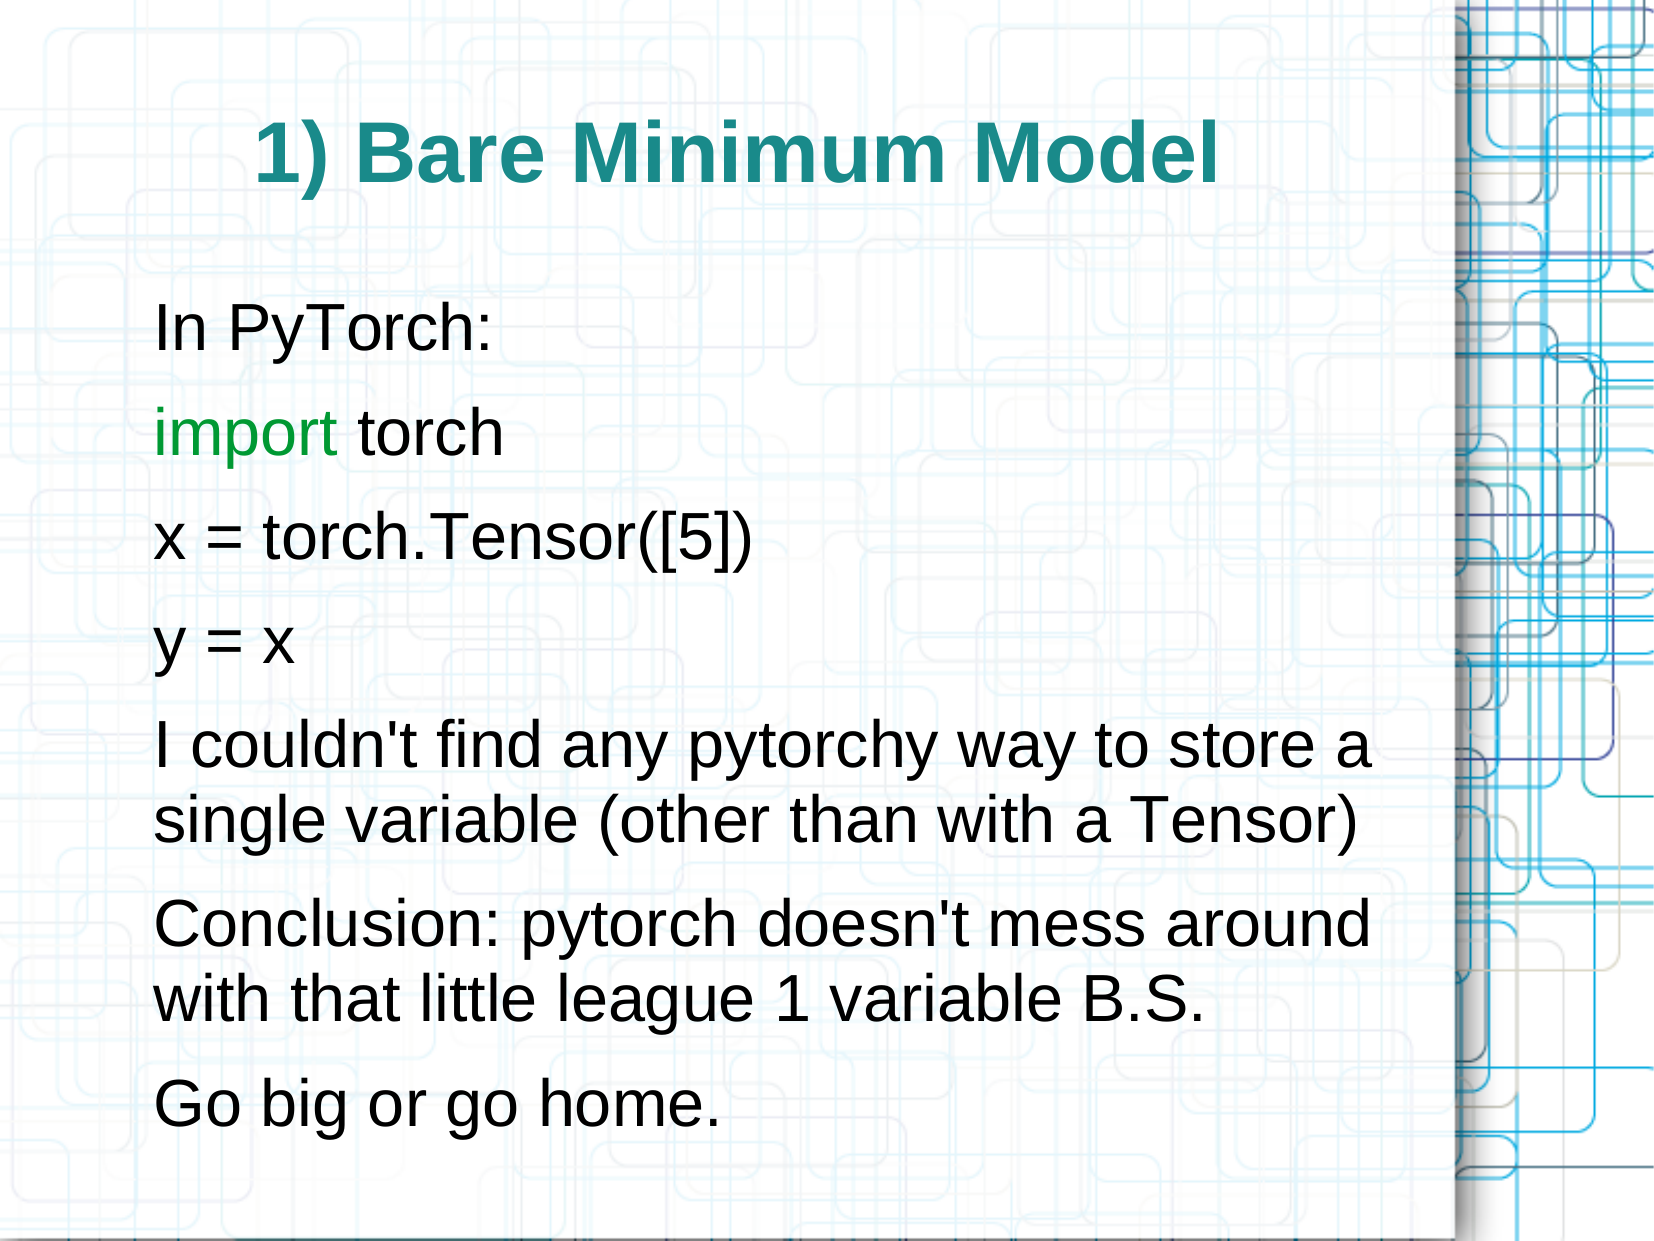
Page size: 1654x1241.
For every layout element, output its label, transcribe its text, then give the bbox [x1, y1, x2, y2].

picture [0, 0, 1654, 1241]
title 1) Bare Minimum Model [59, 49, 1418, 257]
list In PyTorch: import torch x = torch.Tensor([5]) y = x I couldn't find any pytorchy way to store a single variable (other than with a Tensor) Conclusion: pytorch doesn't mess around with that little league 1 variable B.S. Go big or go home. [82, 290, 1418, 1141]
